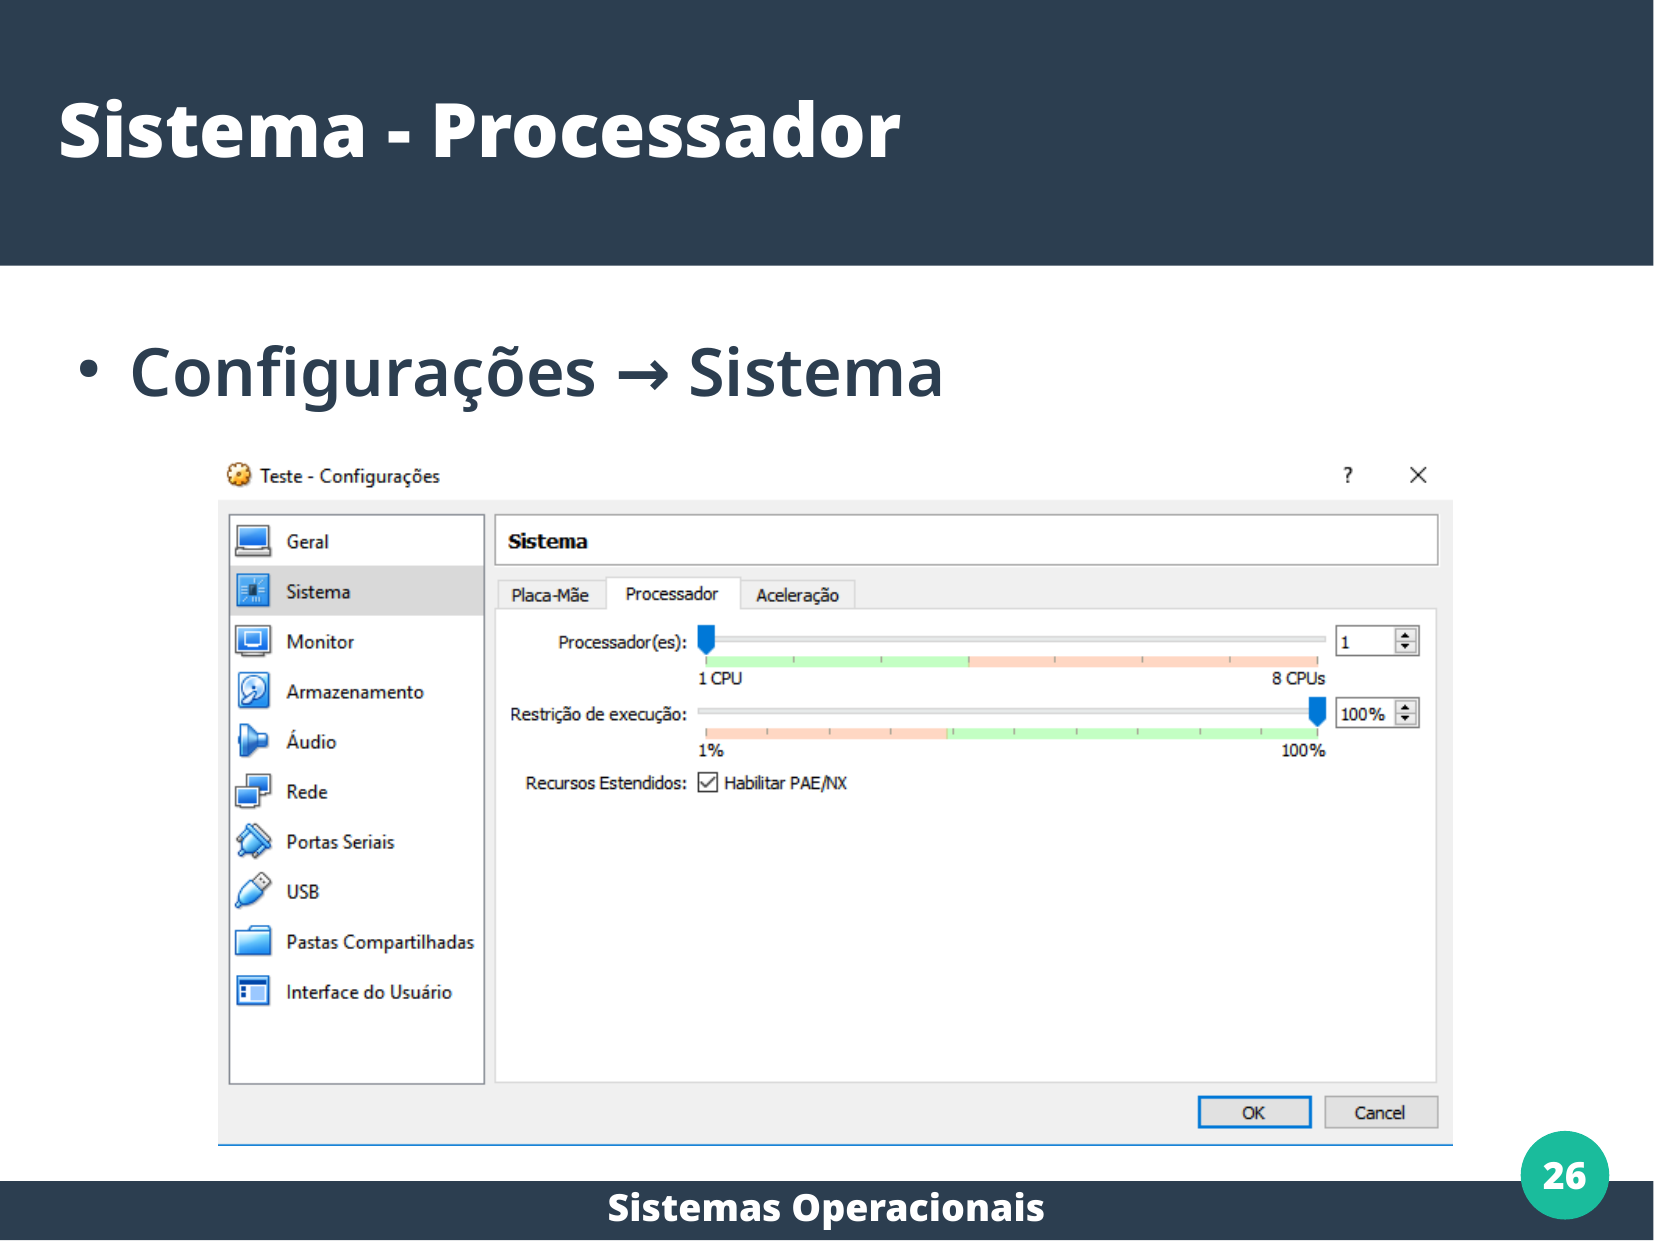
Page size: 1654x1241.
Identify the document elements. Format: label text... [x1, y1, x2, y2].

picture [218, 458, 1453, 1146]
title Sistema - Processador [59, 49, 1595, 207]
list Configurações → Sistema [59, 324, 1595, 426]
